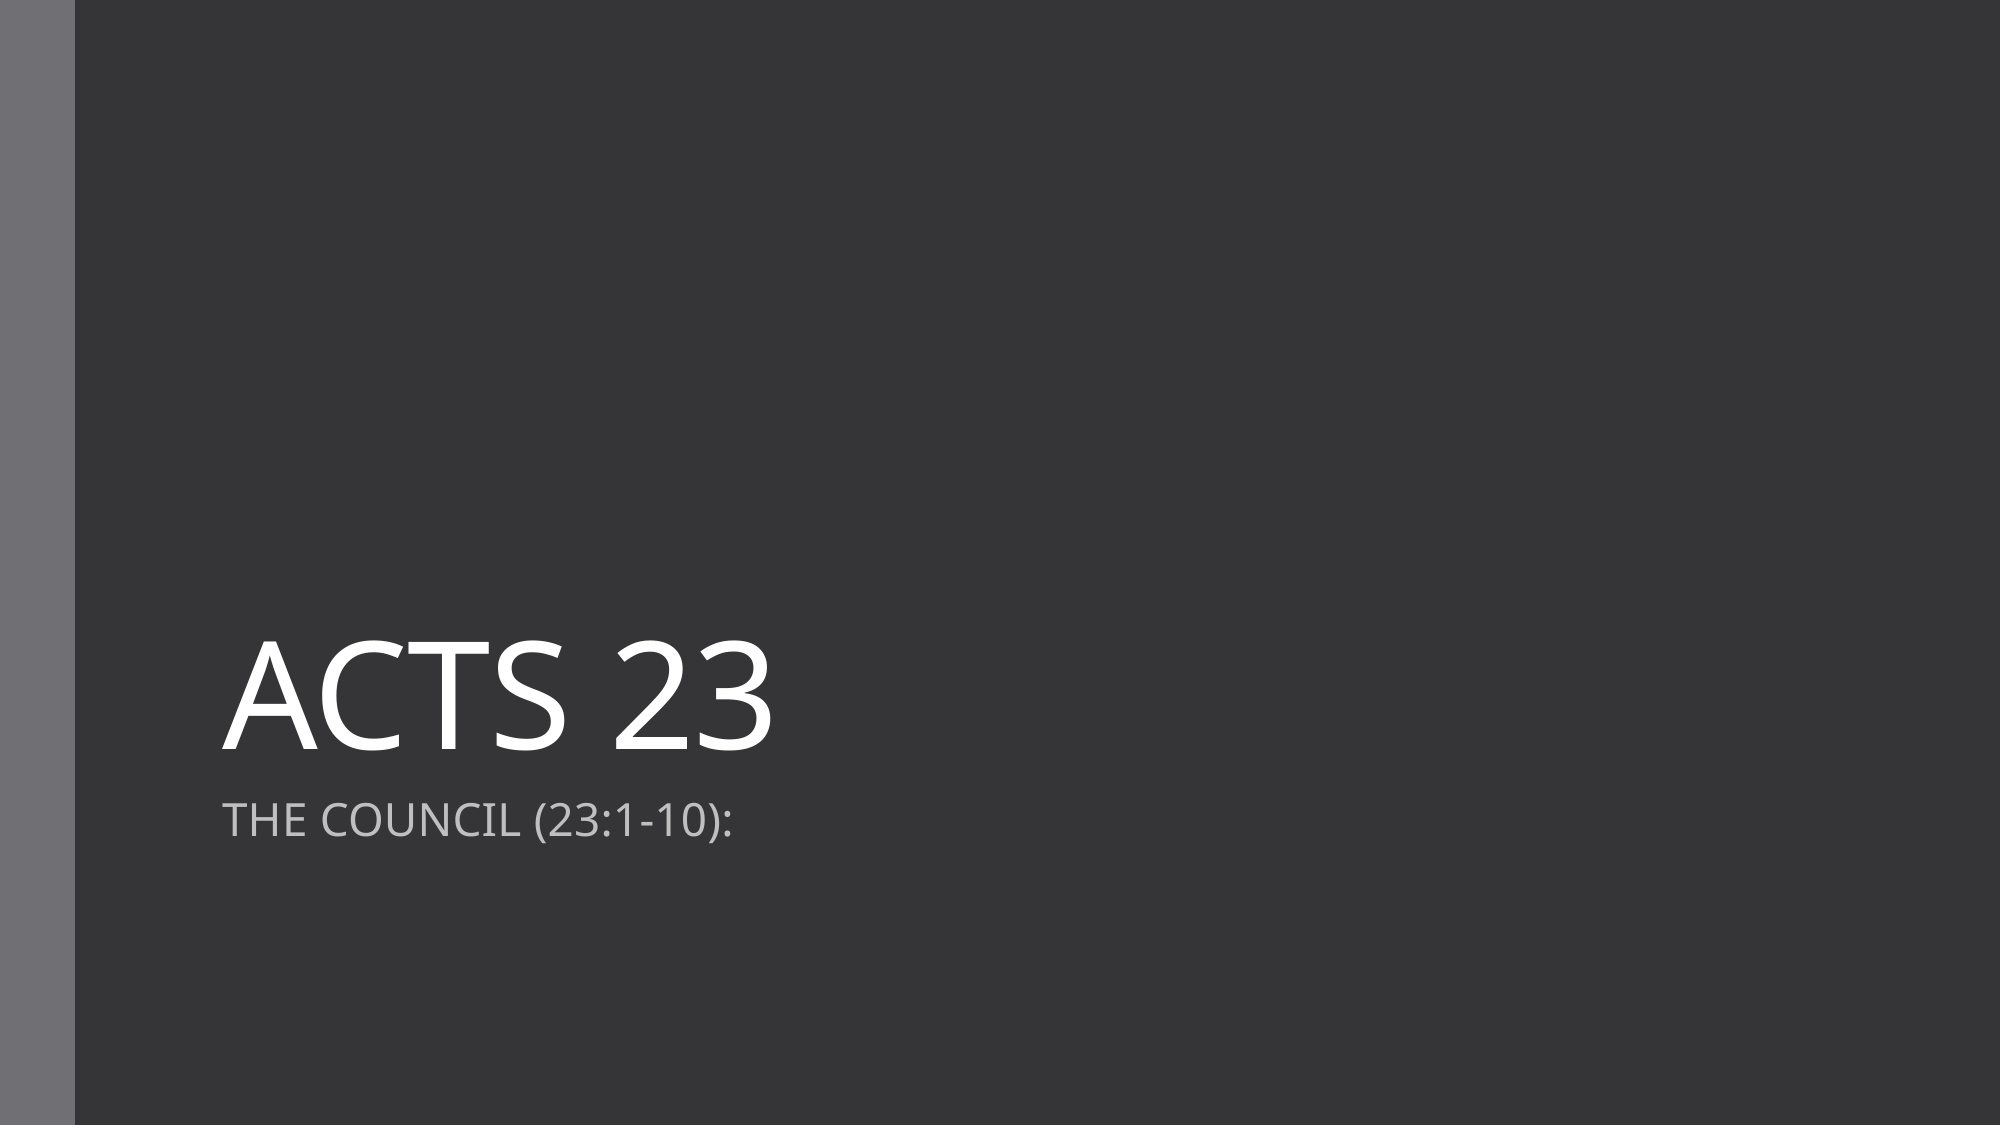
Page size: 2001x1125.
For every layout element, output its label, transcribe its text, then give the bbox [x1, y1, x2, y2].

subtitle THE COUNCIL (23:1-10): [206, 787, 1752, 1066]
title ACTS 23 [206, 124, 1752, 787]
